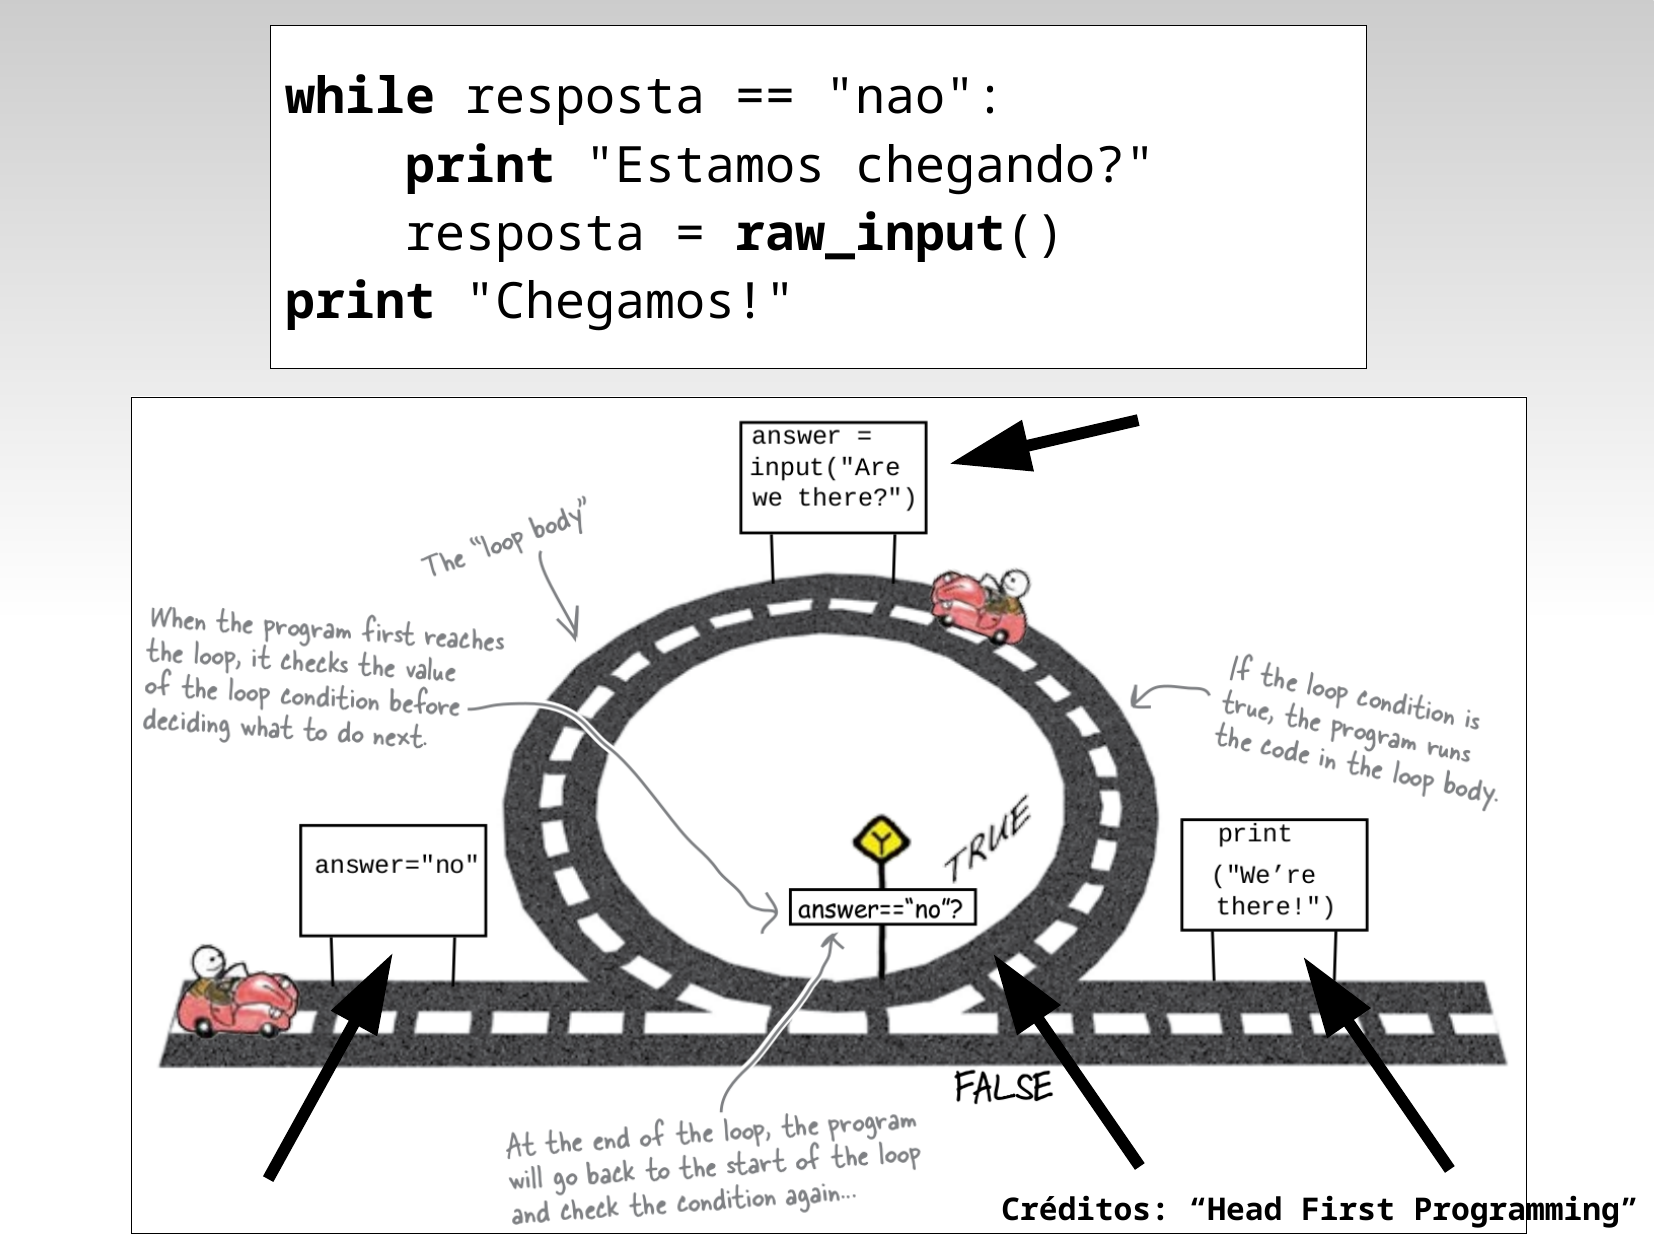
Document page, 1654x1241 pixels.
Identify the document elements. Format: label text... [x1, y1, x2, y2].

picture [131, 396, 1527, 1234]
text_box Créditos: “Head First Programming” [986, 1179, 1654, 1241]
text_box while resposta == "nao": print "Estamos chegando?" resposta = raw_input() print "Chegamos!" [270, 25, 1367, 369]
